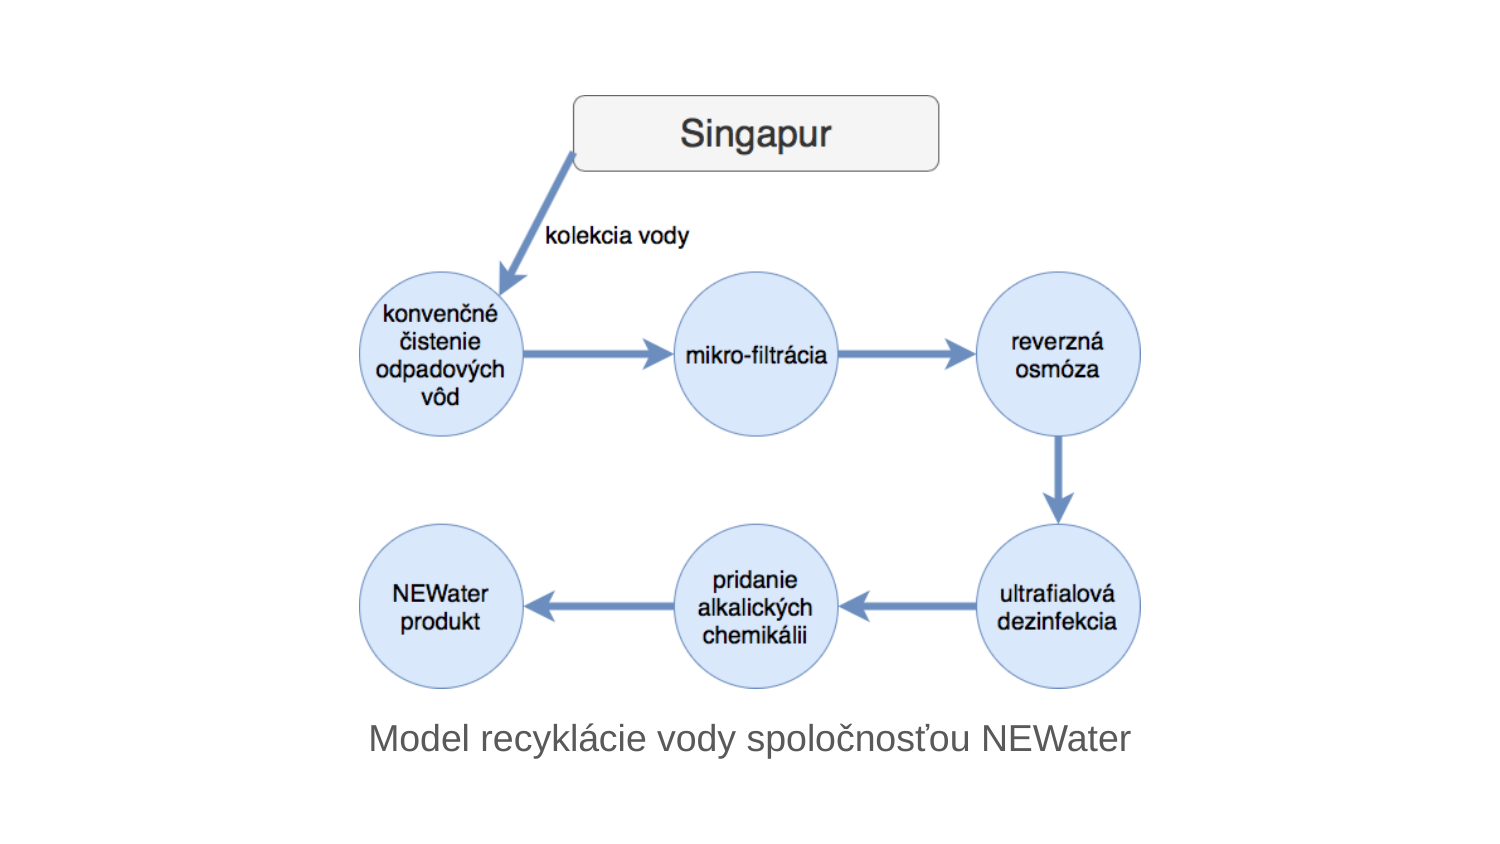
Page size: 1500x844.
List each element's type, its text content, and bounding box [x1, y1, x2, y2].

picture [359, 95, 1141, 689]
list Model recyklácie vody spoločnosťou NEWater [51, 189, 1449, 750]
